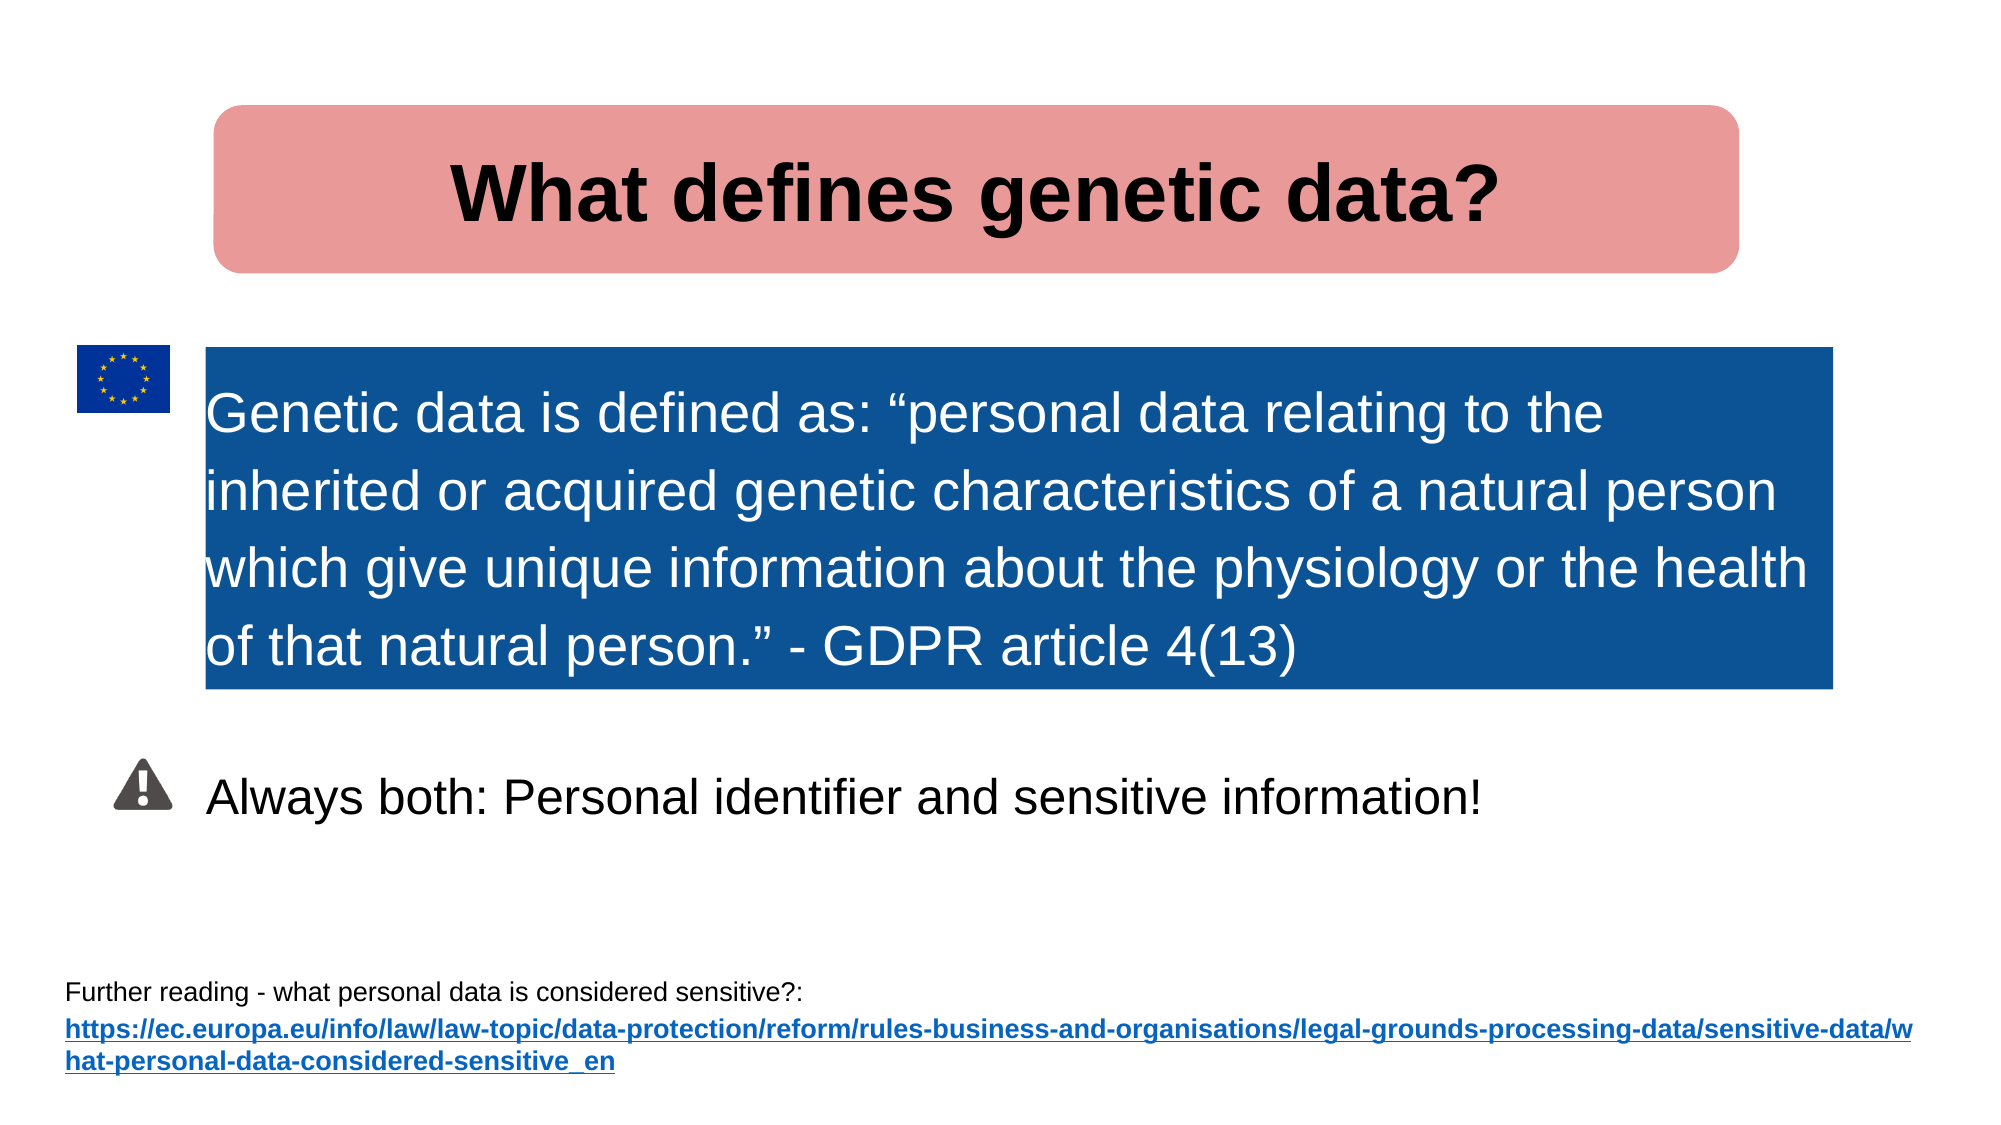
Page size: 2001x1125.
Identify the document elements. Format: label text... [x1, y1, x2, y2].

text_box What defines genetic data? [214, 105, 1739, 273]
picture [77, 345, 170, 414]
text_box Always both: Personal identifier and sensitive information! [205, 736, 1834, 863]
text_box Genetic data is defined as: “personal data relating to the inherited or acquired genetic characteristics of a natural person which give unique information about the physiology or the health of that natural person.” - GDPR article 4(13) [205, 347, 1834, 690]
picture [83, 727, 190, 839]
text_box Further reading - what personal data is considered sensitive?: https://ec.europa.eu/info/law/law-topic/data-protection/reform/rules-business-and-organisations/legal-grounds-processing-data/sensitive-data/what-personal-data-considered-sensitive_en [44, 949, 1940, 1065]
